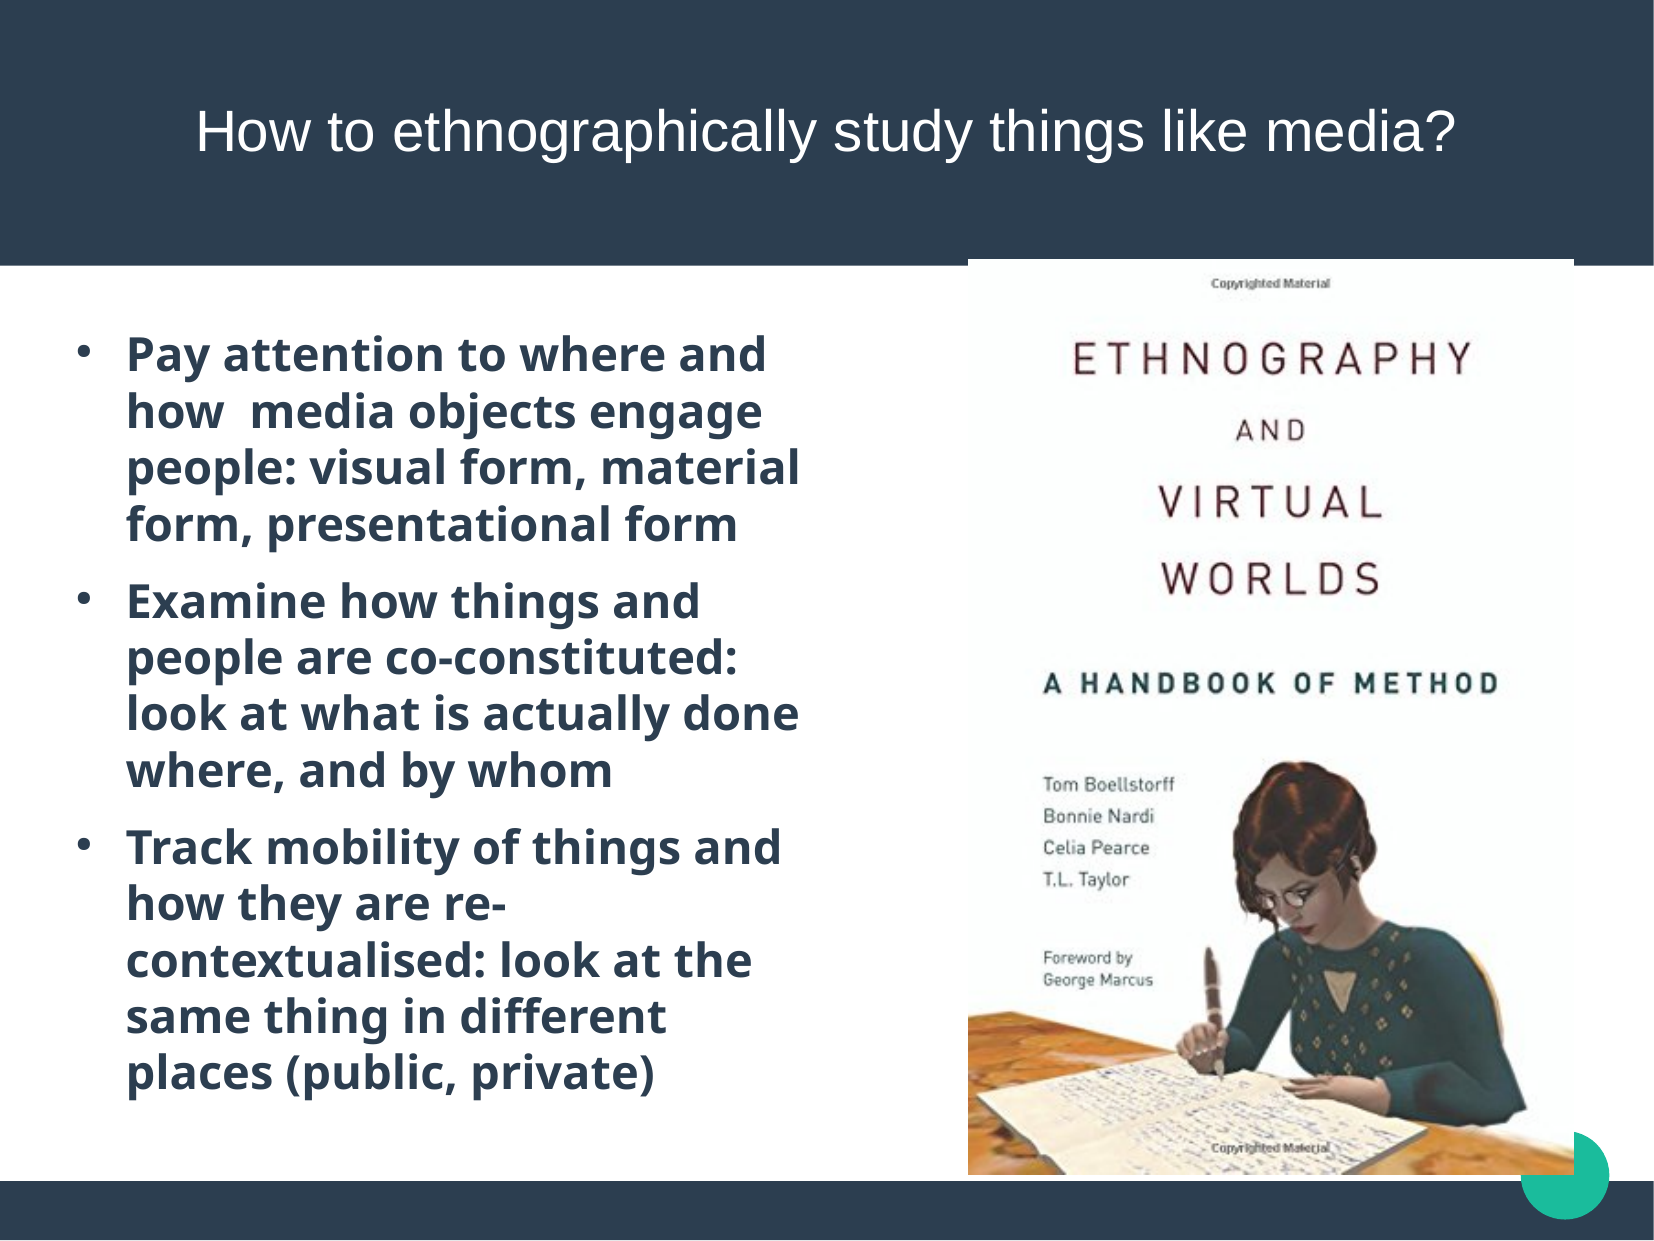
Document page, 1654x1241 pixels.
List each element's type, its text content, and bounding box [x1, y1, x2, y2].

title How to ethnographically study things like media? [59, 49, 1595, 207]
list Pay attention to where and how media objects engage people: visual form, material form, presentational form Examine how things and people are co-constituted: look at what is actually done where, and by whom Track mobility of things and how they are re-contextualised: look at the same thing in different places (public, private) [59, 324, 809, 1152]
picture [968, 259, 1574, 1175]
